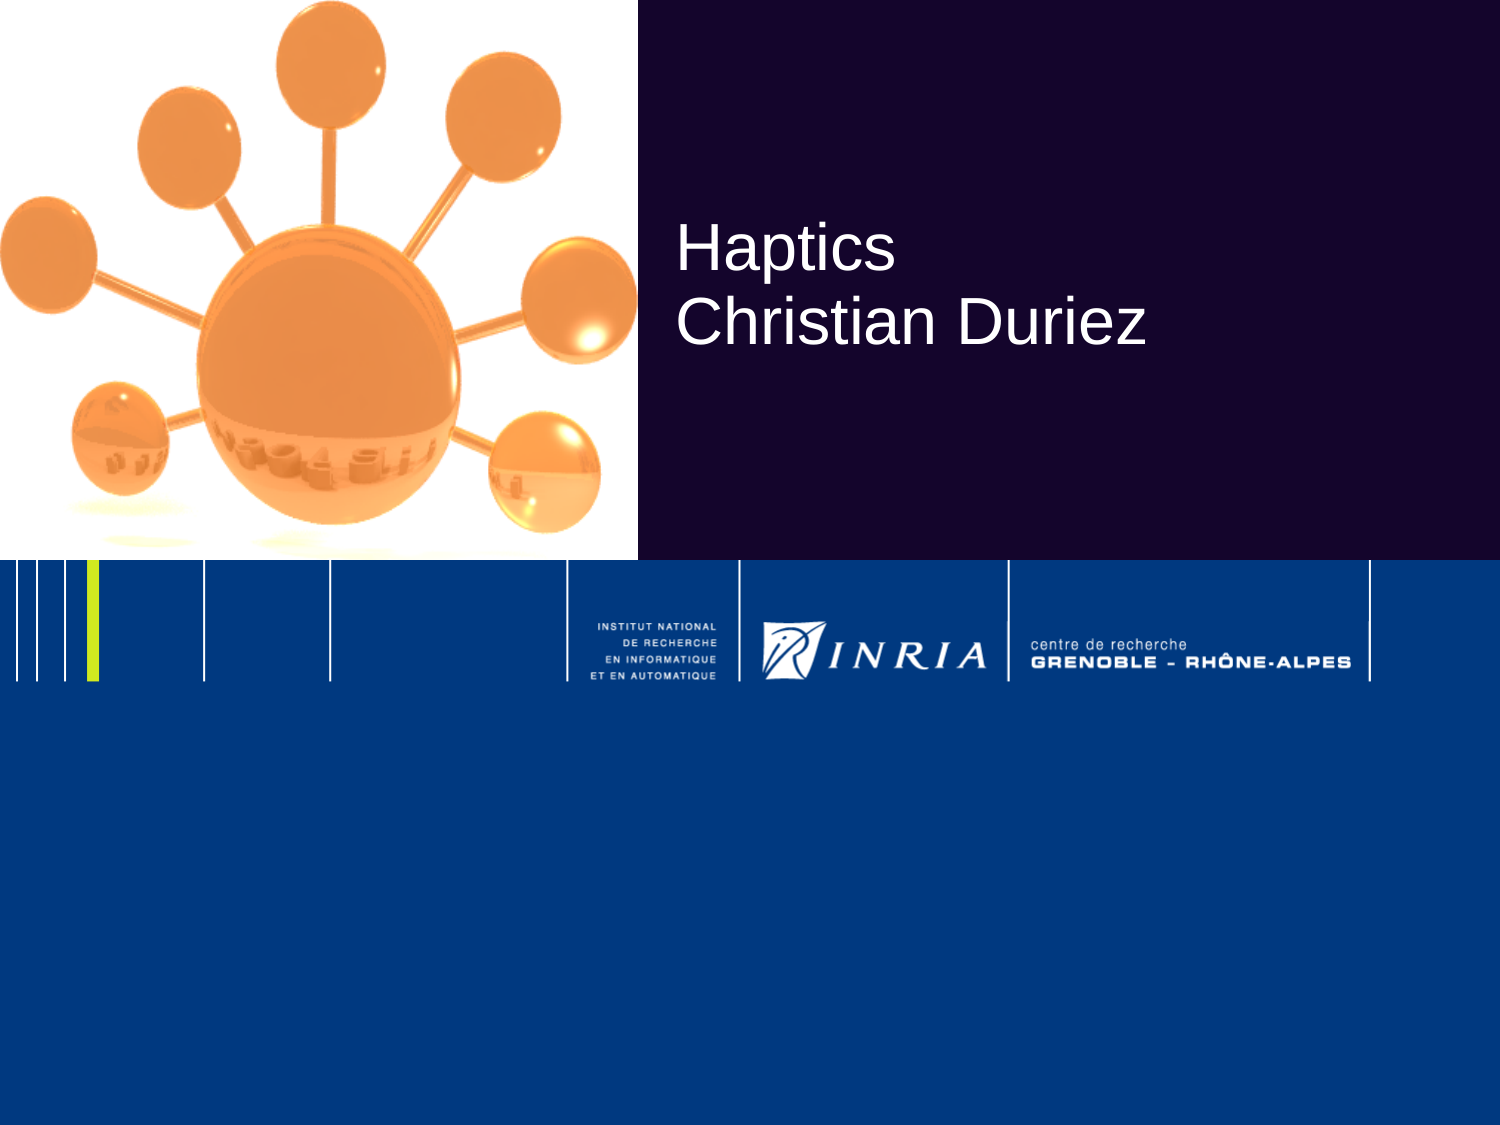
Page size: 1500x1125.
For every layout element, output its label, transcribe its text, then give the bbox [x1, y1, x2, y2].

picture [0, 0, 1500, 1125]
title Haptics Christian Duriez [675, 41, 1426, 528]
